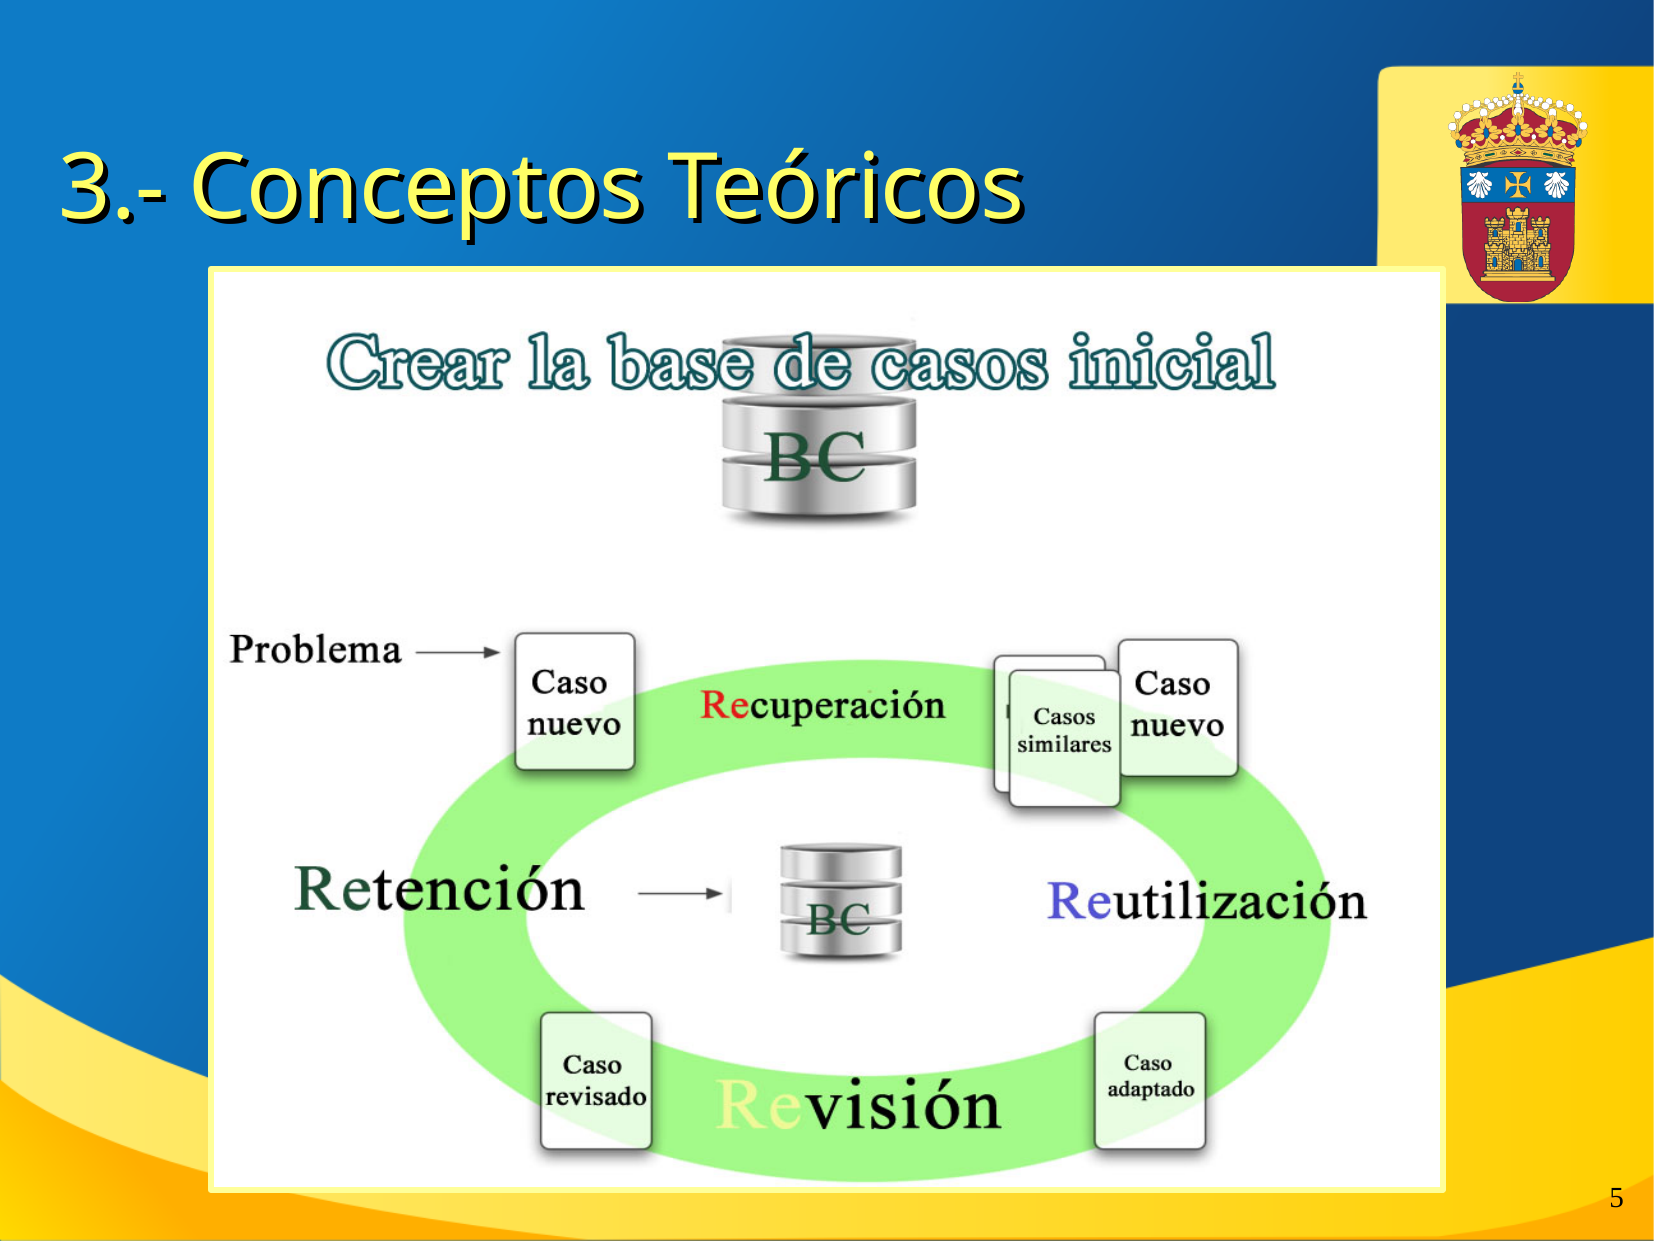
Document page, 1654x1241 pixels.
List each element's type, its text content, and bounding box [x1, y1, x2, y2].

picture [0, 0, 1654, 1241]
title 3.- Conceptos Teóricos [59, 70, 1335, 296]
